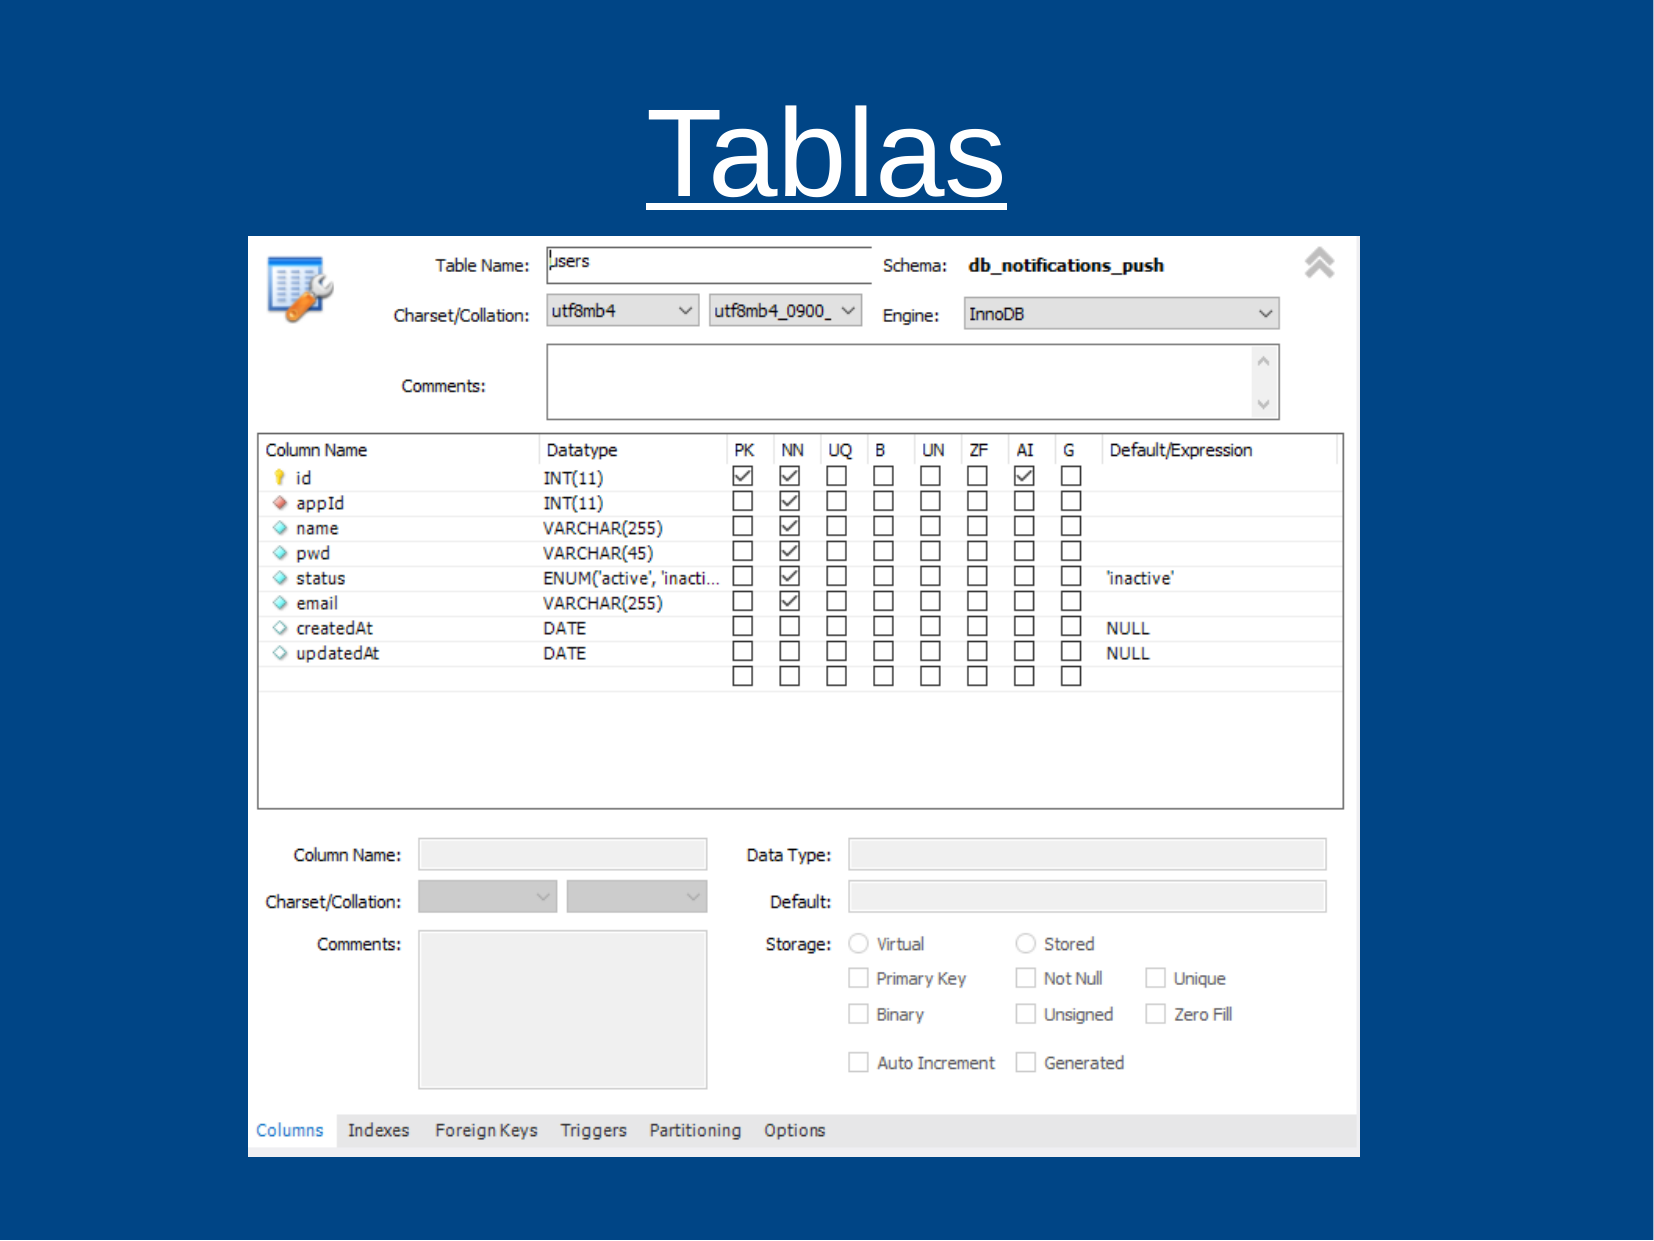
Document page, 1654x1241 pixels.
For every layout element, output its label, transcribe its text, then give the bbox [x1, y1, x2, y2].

title Tablas [82, 49, 1571, 257]
picture [248, 236, 1360, 1157]
